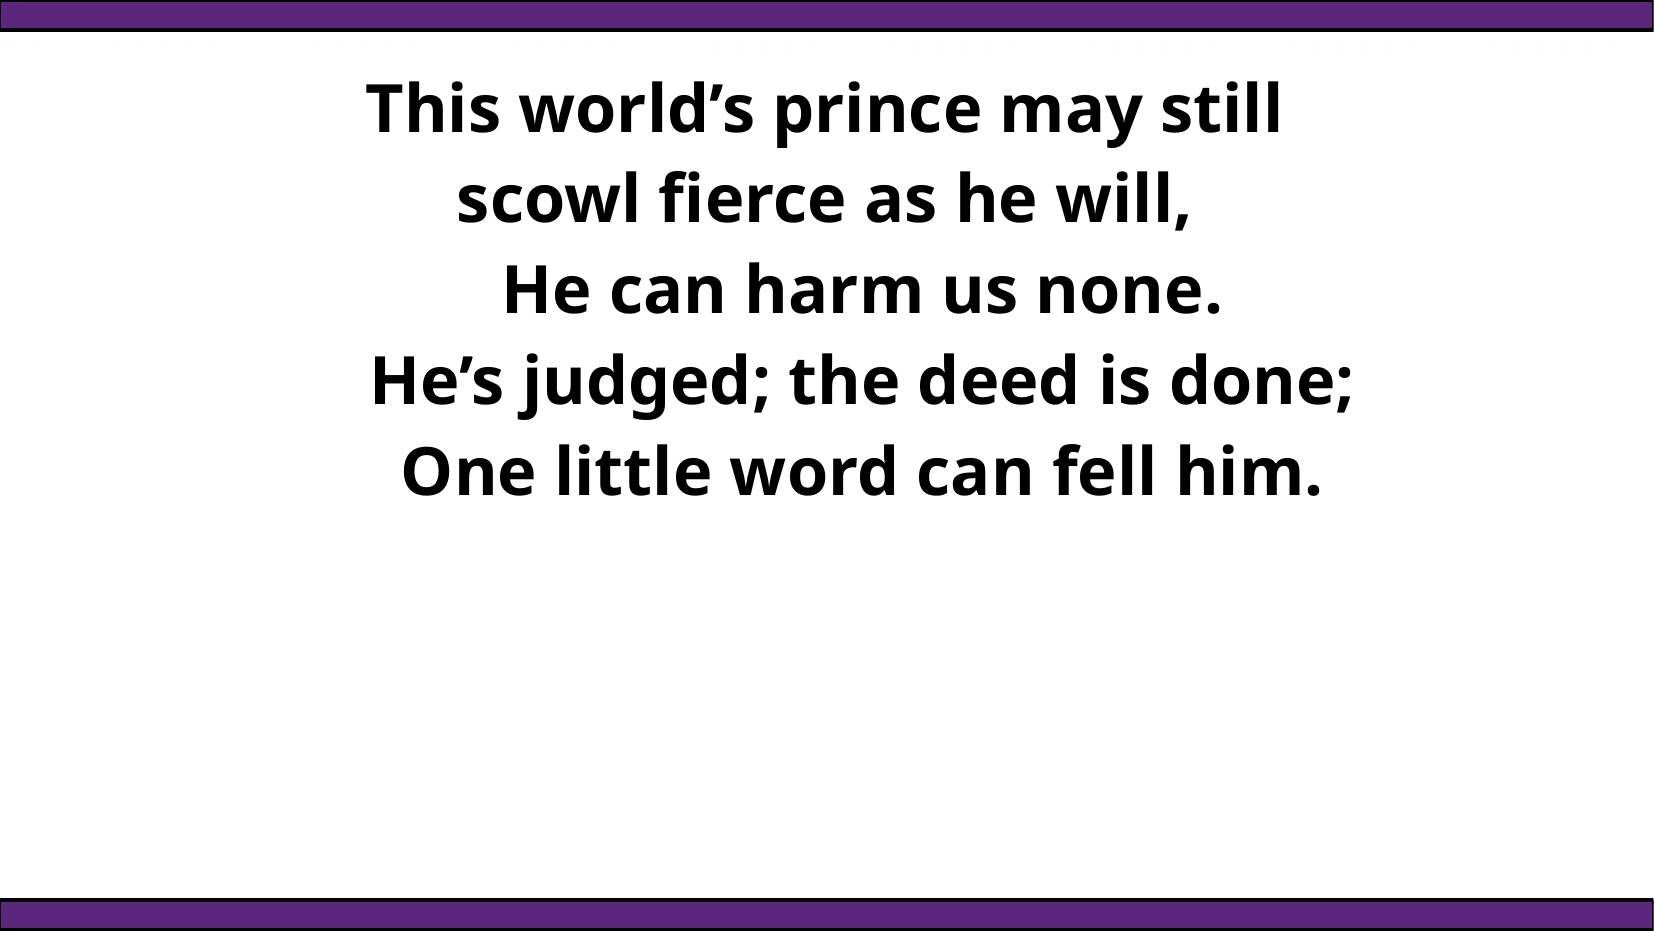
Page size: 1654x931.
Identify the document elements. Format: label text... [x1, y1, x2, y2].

text_box [0, 0, 1654, 31]
text_box This world’s prince may still scowl fierce as he will, He can harm us none. He’s judged; the deed is done; One little word can fell him. [60, 53, 1591, 513]
picture [0, 31, 1654, 900]
text_box [0, 900, 1654, 931]
